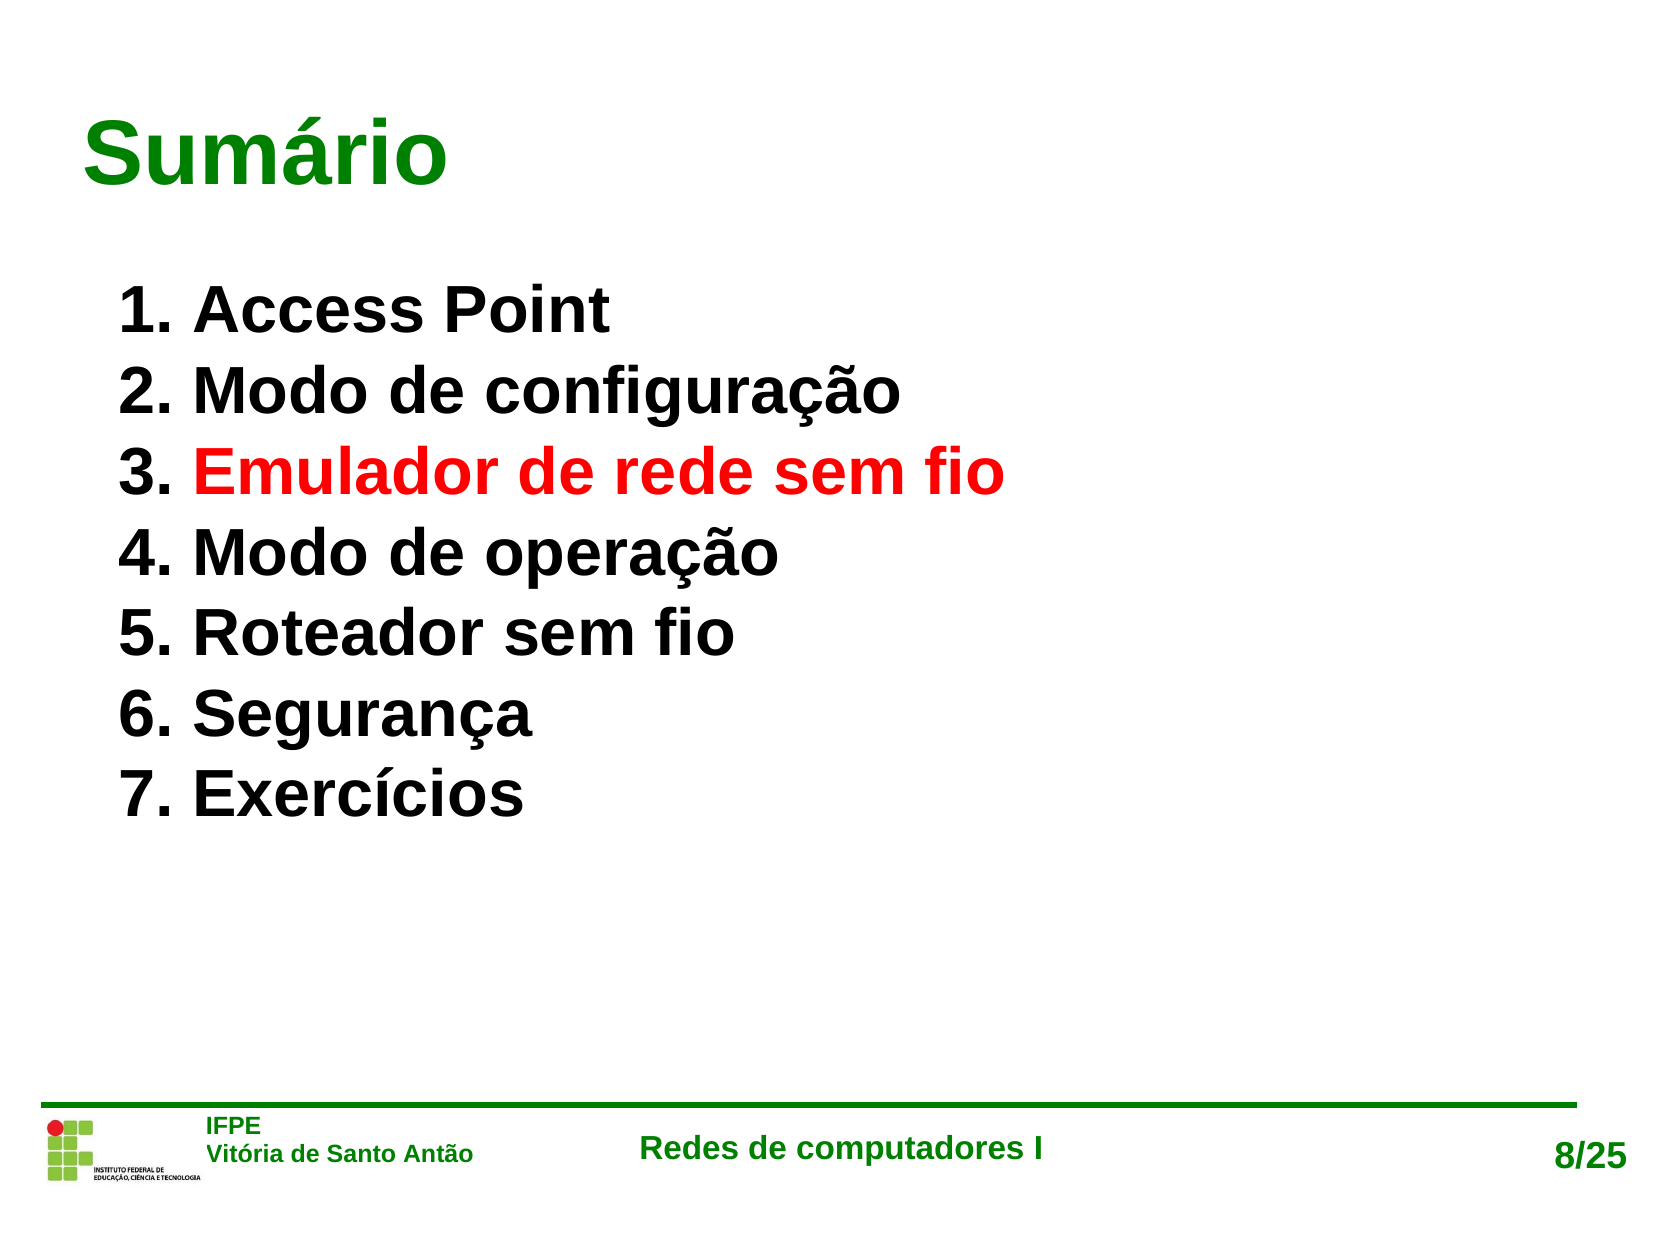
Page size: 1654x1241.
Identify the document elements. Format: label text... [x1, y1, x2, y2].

title Sumário [82, 49, 1571, 257]
picture [39, 1111, 207, 1191]
list Access Point Modo de configuração Emulador de rede sem fio Modo de operação Roteador sem fio Segurança Exercícios [82, 272, 1571, 1091]
